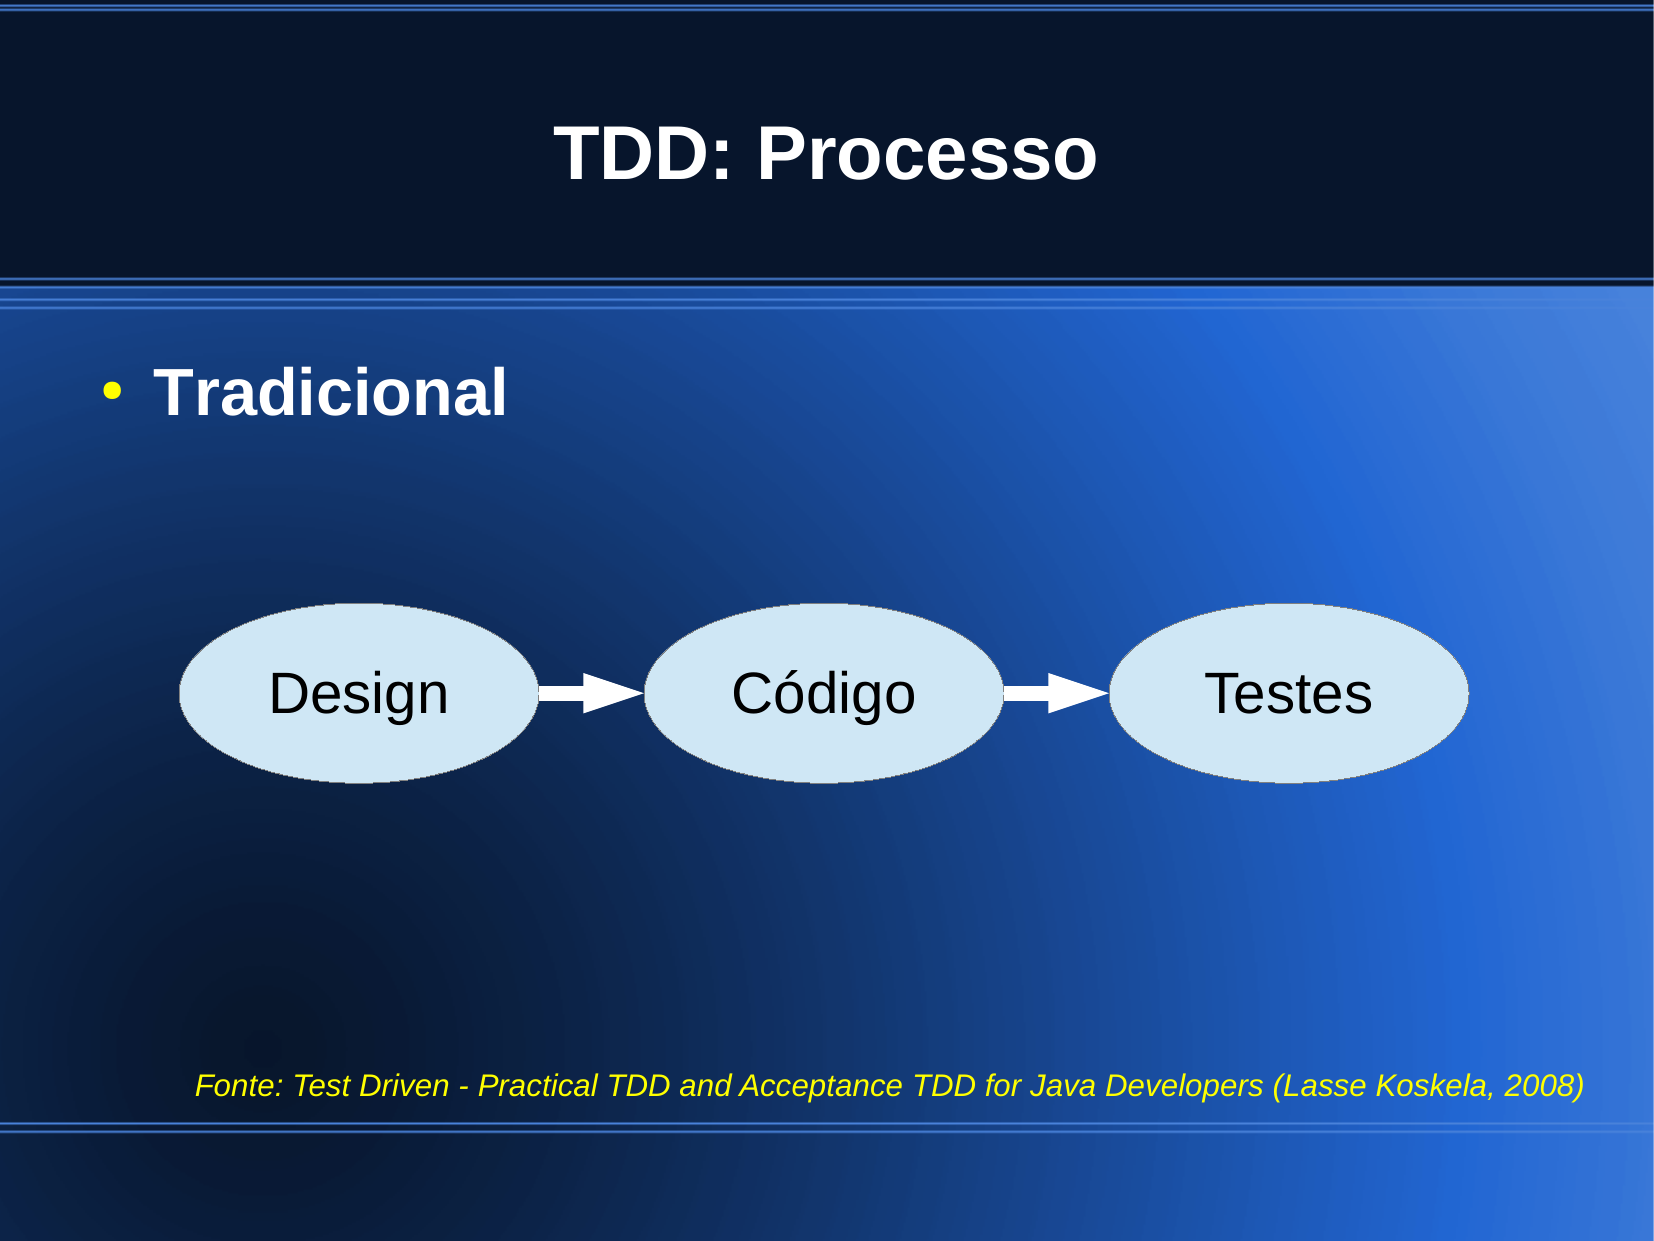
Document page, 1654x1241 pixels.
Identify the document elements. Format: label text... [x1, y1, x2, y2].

title TDD: Processo [82, 49, 1571, 257]
text_box Fonte: Test Driven - Practical TDD and Acceptance TDD for Java Developers (Lasse Koskela, 2008) [180, 1060, 1606, 1111]
text_box Código [644, 603, 1004, 784]
text_box Testes [1109, 603, 1470, 784]
text_box Design [179, 603, 539, 784]
picture [0, 0, 1654, 1241]
list Tradicional [82, 355, 1571, 1075]
